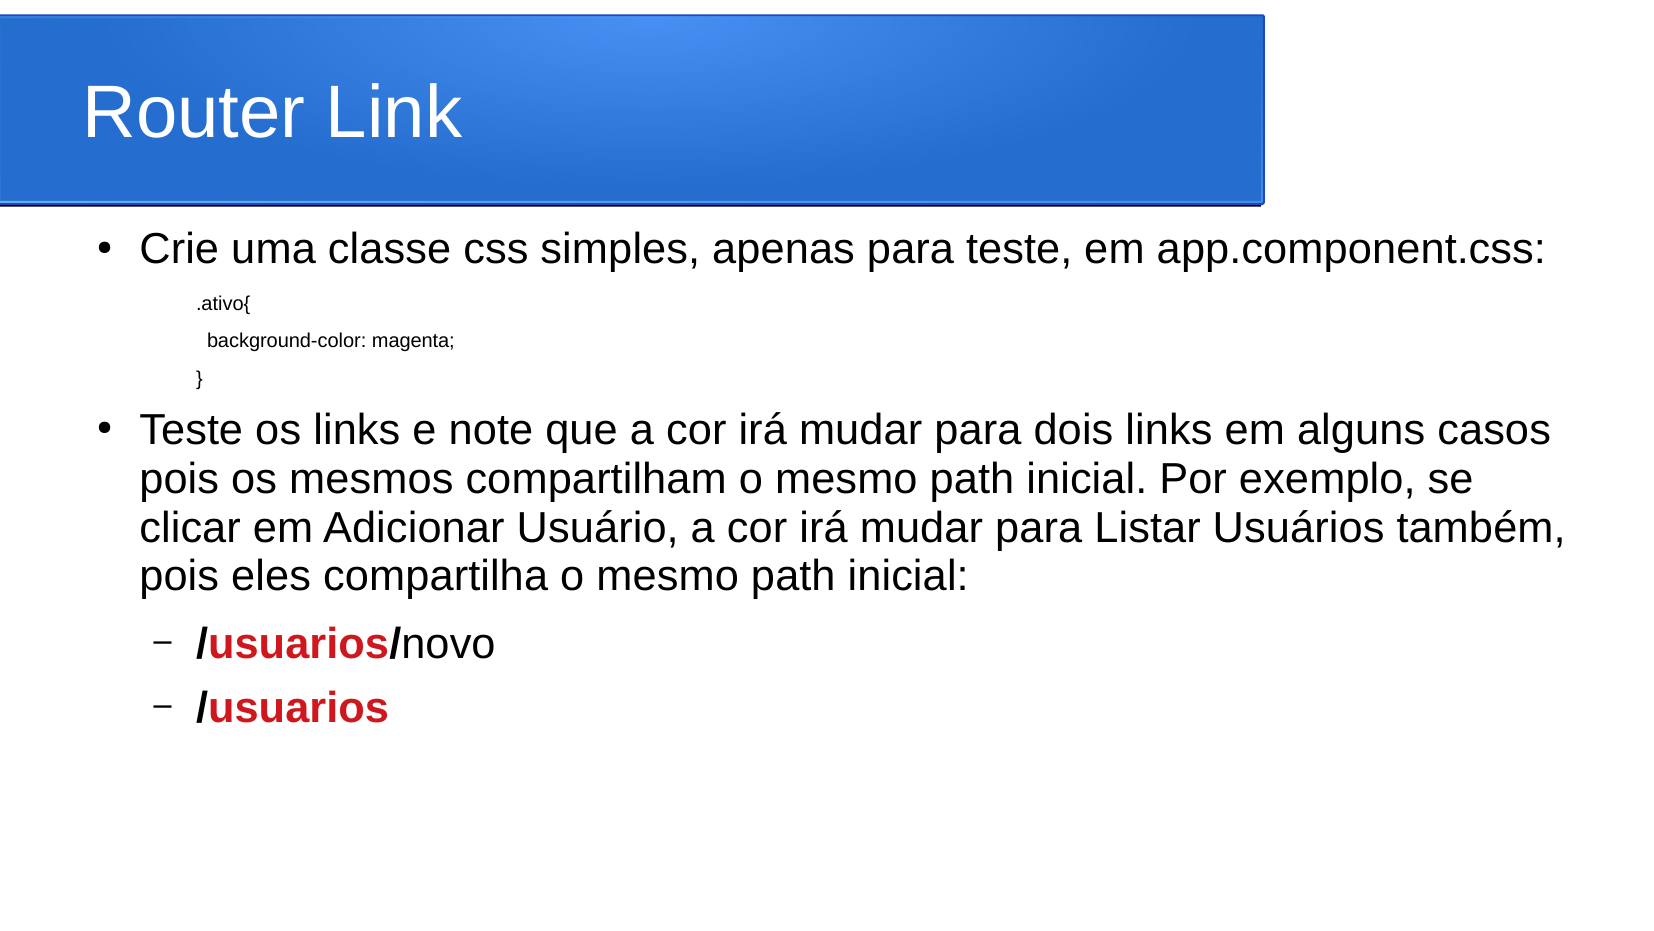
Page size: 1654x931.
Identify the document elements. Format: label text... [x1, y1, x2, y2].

list Crie uma classe css simples, apenas para teste, em app.component.css: .ativo{ background-color: magenta; } Teste os links e note que a cor irá mudar para dois links em alguns casos pois os mesmos compartilham o mesmo path inicial. Por exemplo, se clicar em Adicionar Usuário, a cor irá mudar para Listar Usuários também, pois eles compartilha o mesmo path inicial: /usuarios/novo /usuarios [82, 224, 1571, 764]
title Router Link [82, 35, 1235, 189]
